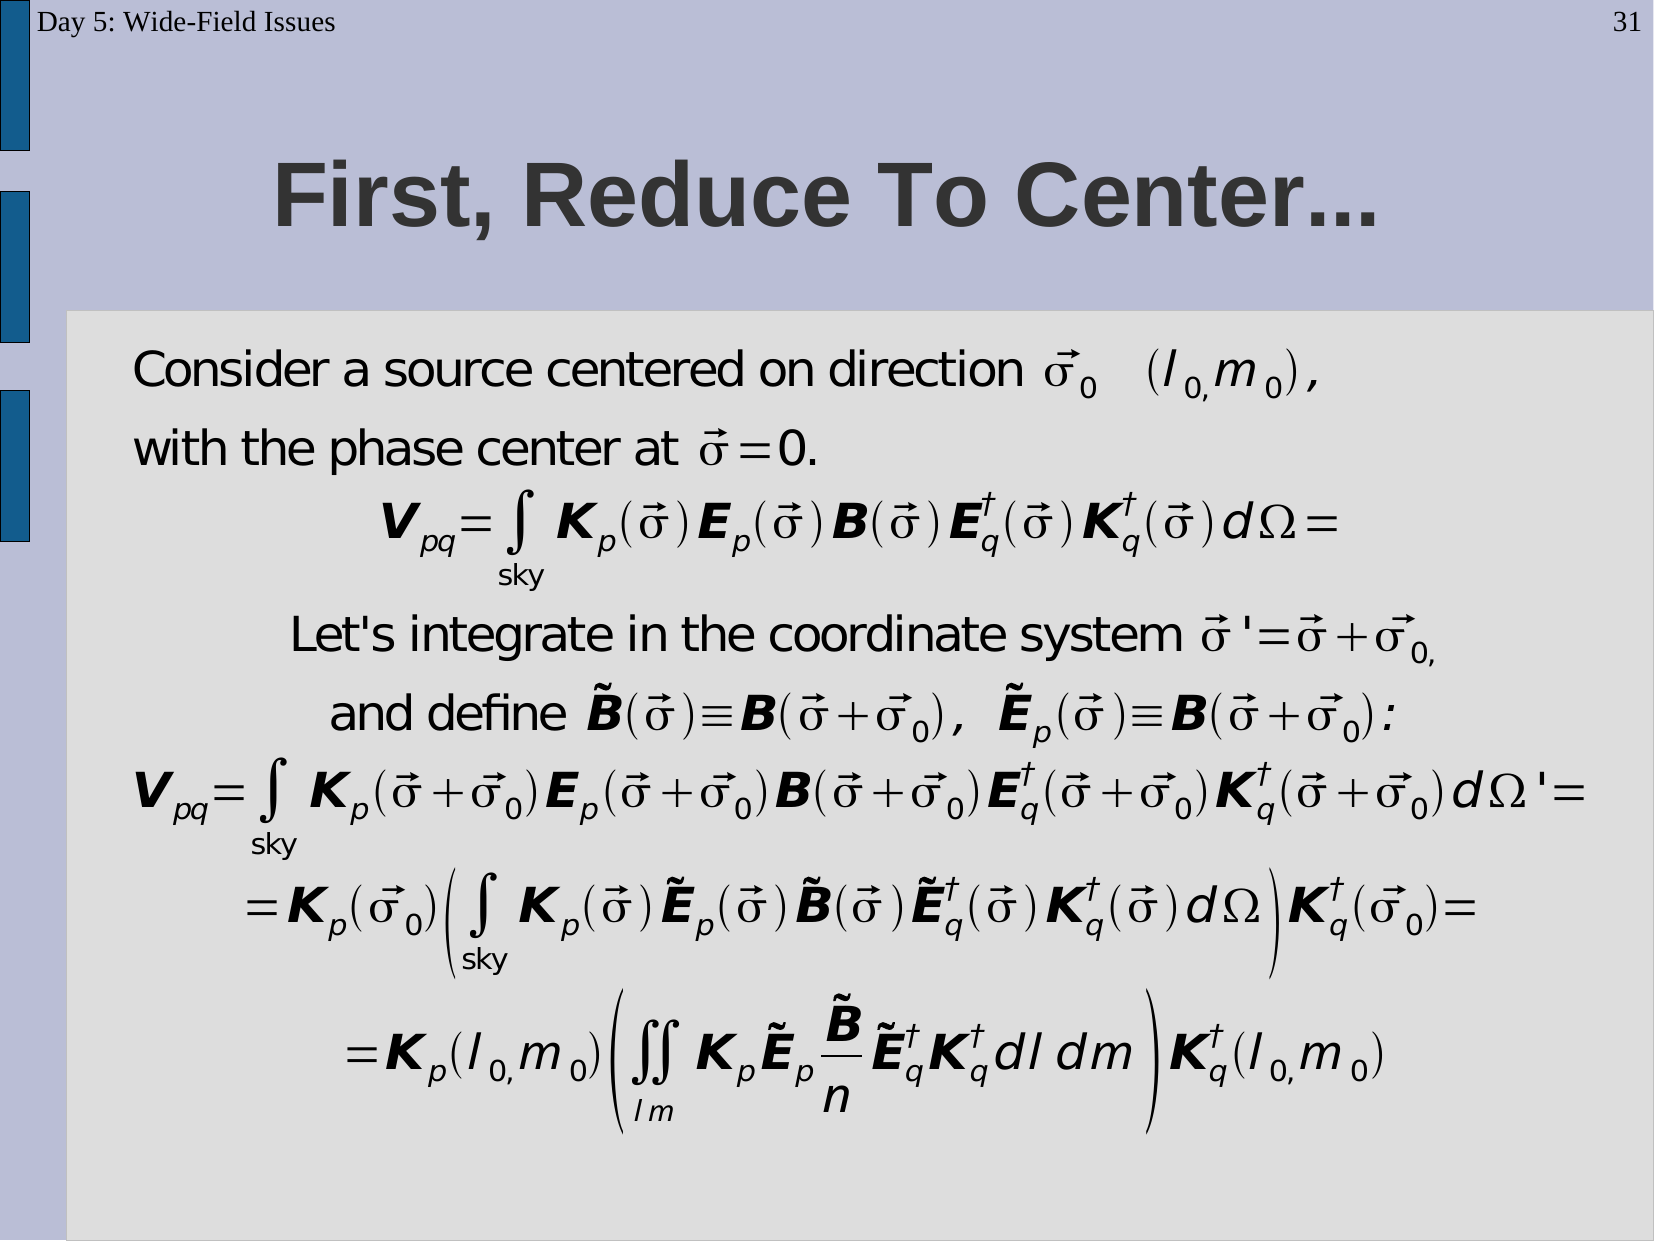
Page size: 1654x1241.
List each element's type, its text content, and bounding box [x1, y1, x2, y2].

chart [125, 330, 1595, 1211]
title First, Reduce To Center... [121, 91, 1534, 299]
